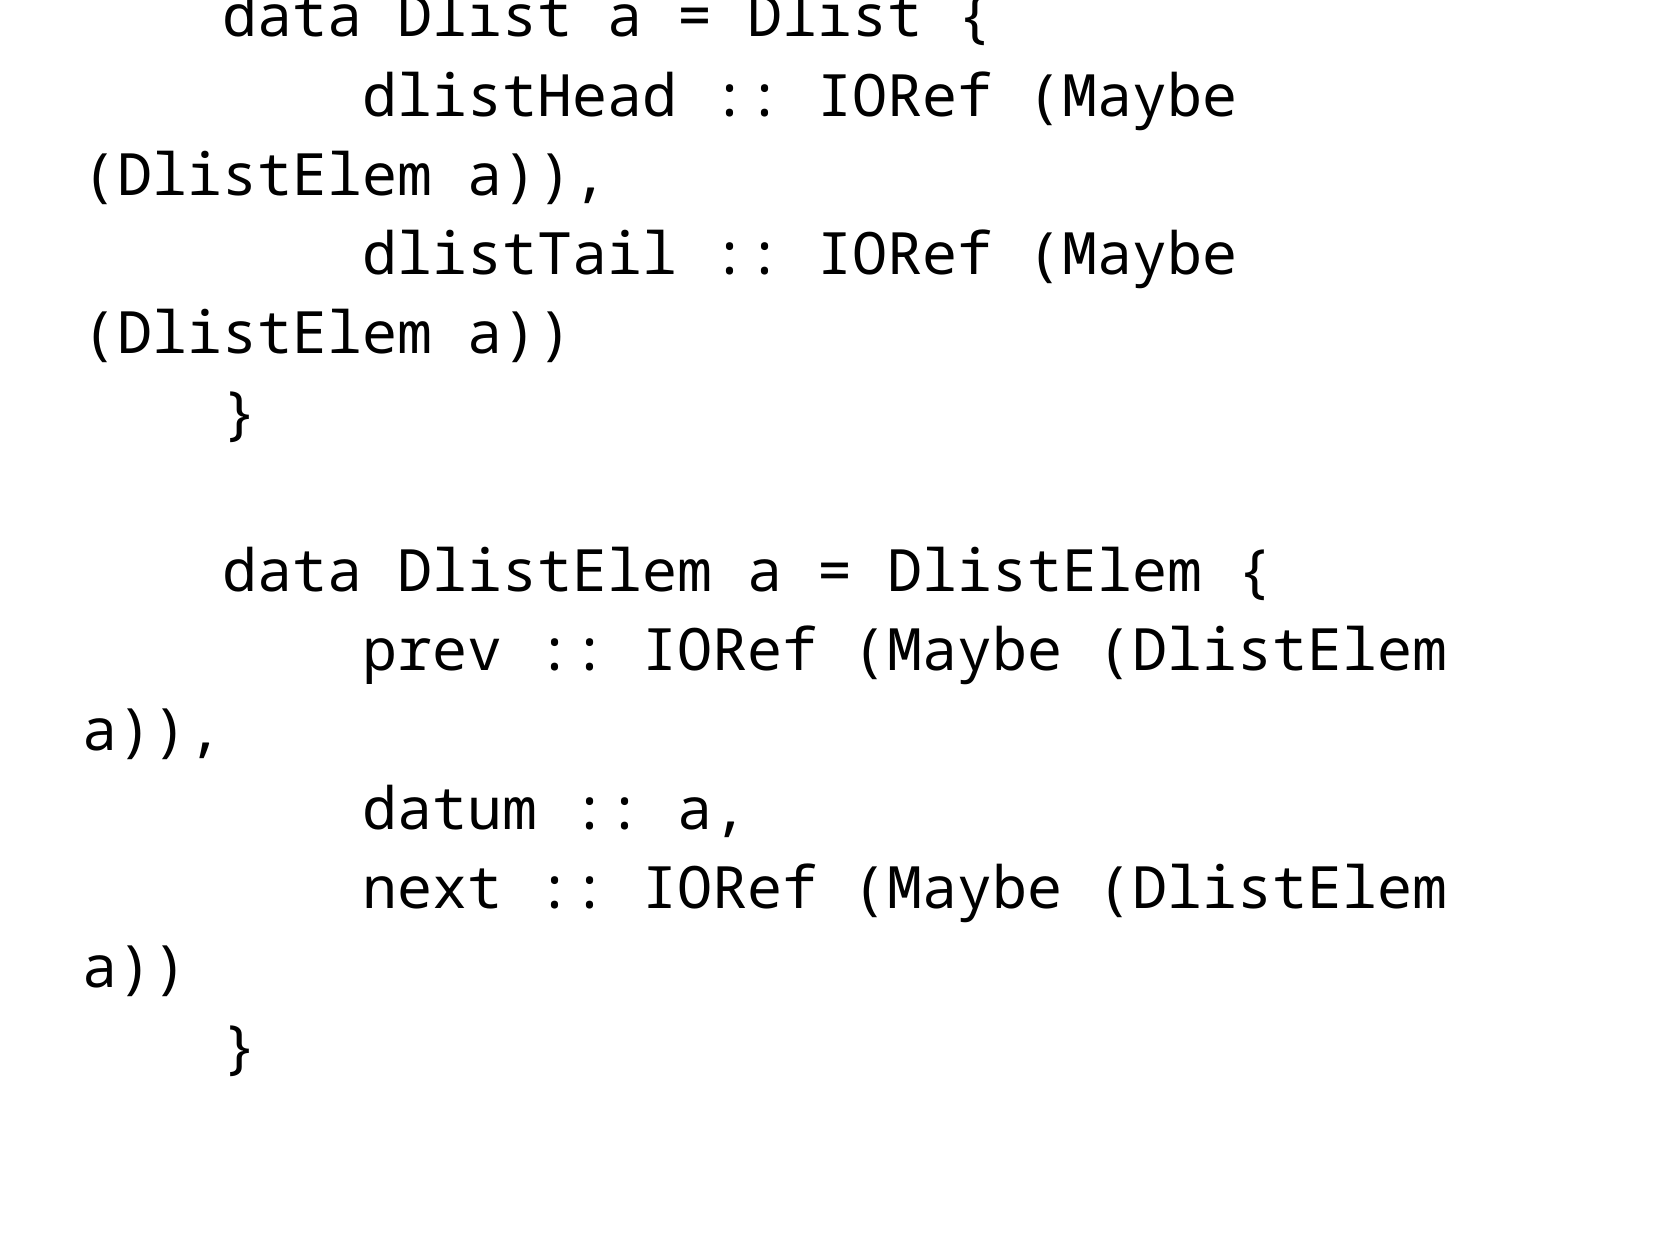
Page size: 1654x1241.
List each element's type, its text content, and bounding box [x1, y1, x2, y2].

subtitle data Dlist a = Dlist { dlistHead :: IORef (Maybe (DlistElem a)), dlistTail :: IORef (Maybe (DlistElem a)) } data DlistElem a = DlistElem { prev :: IORef (Maybe (DlistElem a)), datum :: a, next :: IORef (Maybe (DlistElem a)) } [82, 49, 1571, 1010]
